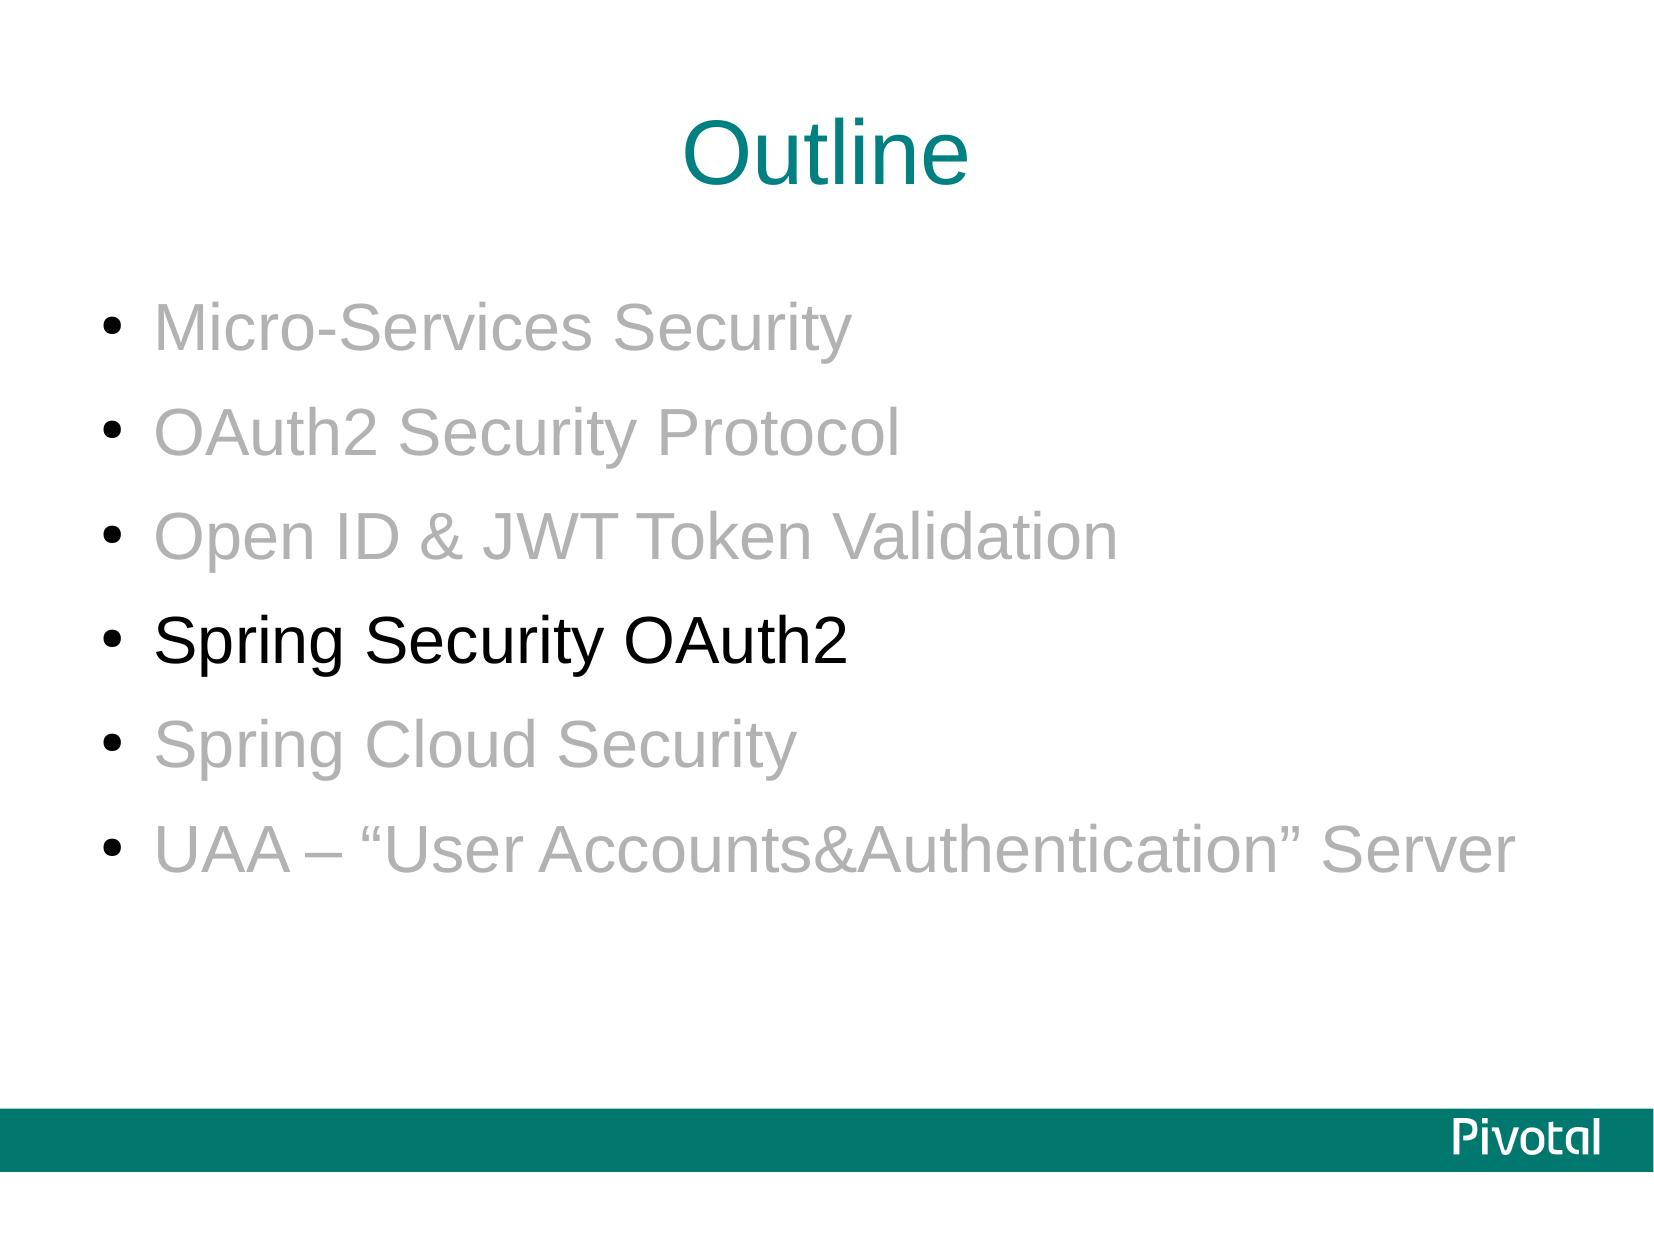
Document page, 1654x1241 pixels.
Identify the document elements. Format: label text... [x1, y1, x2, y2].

title Outline [82, 49, 1571, 257]
list Micro-Services Security OAuth2 Security Protocol Open ID & JWT Token Validation Spring Security OAuth2 Spring Cloud Security UAA – “User Accounts&Authentication” Server [82, 290, 1571, 1109]
picture [1452, 1115, 1601, 1158]
